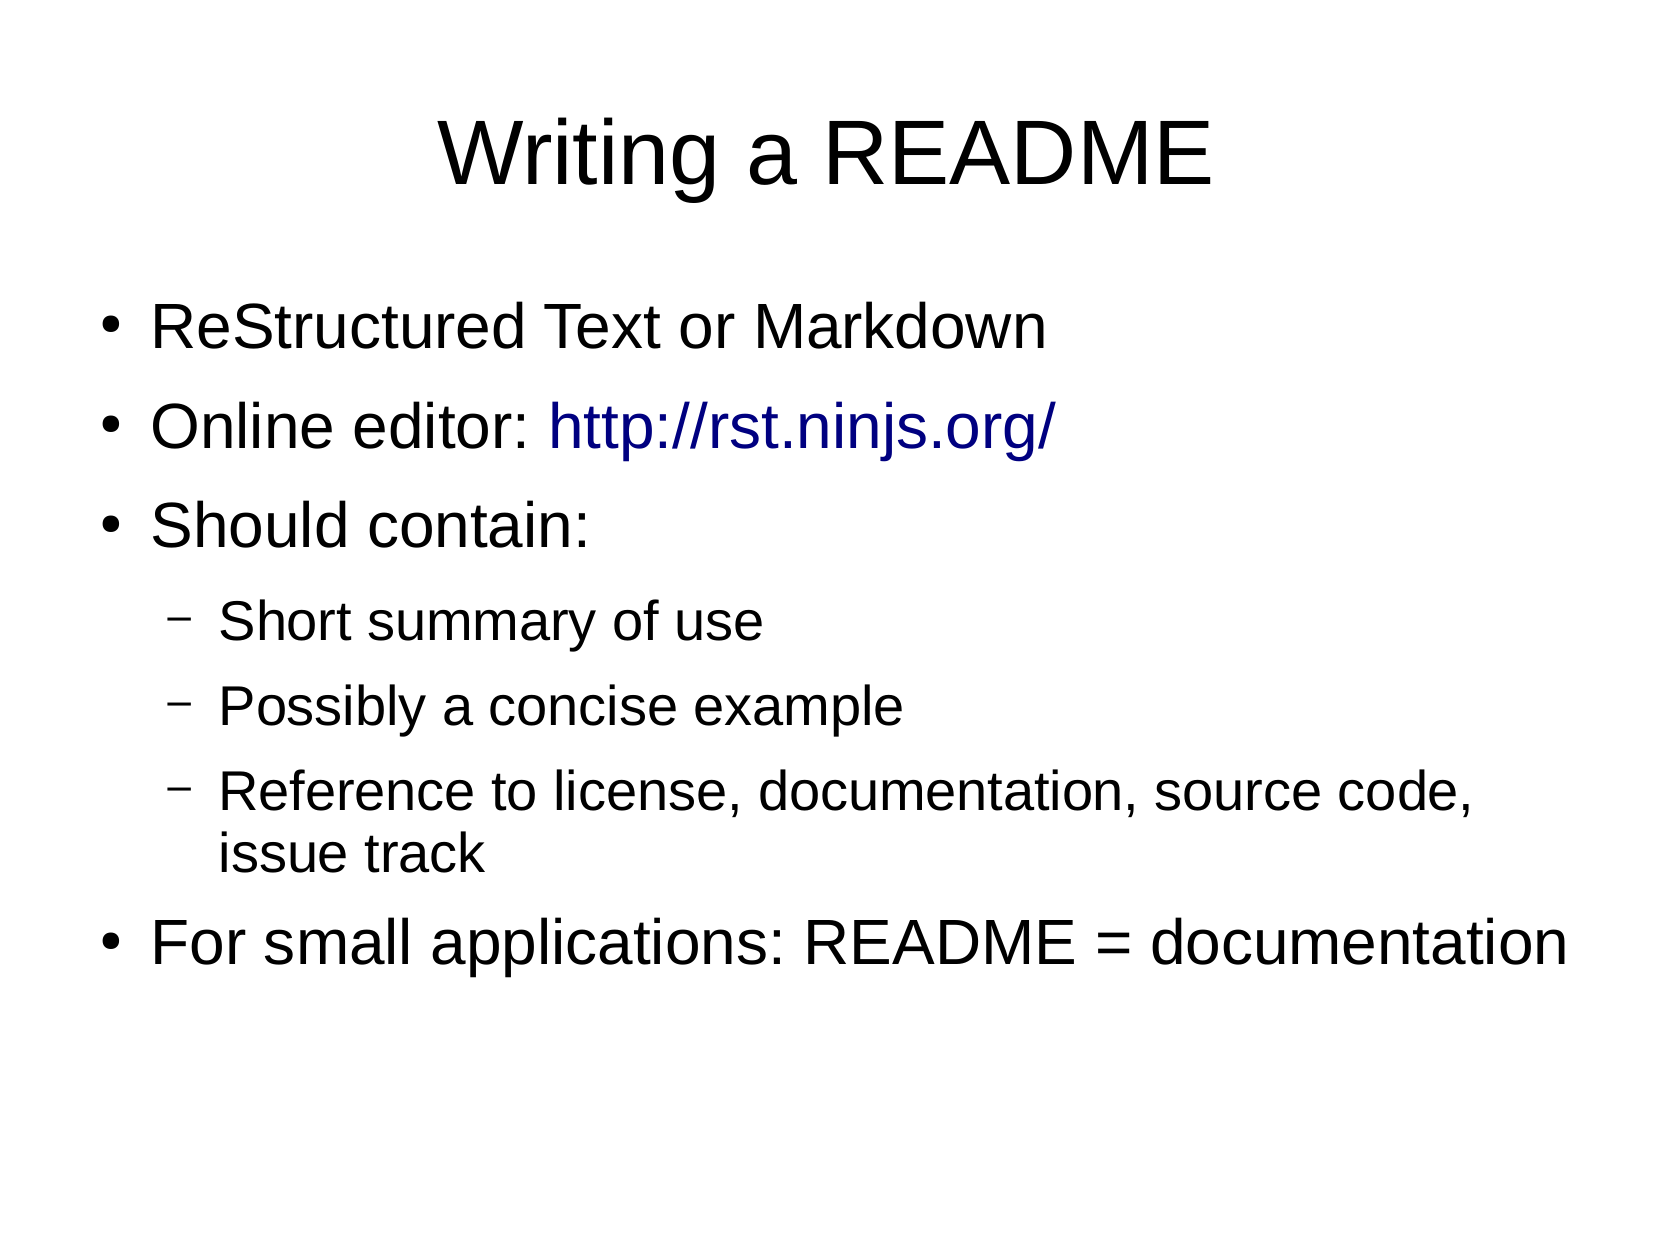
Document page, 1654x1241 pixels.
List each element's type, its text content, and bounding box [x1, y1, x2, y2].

list ReStructured Text or Markdown Online editor: http://rst.ninjs.org/ Should contain: Short summary of use Possibly a concise example Reference to license, documentation, source code, issue track For small applications: README = documentation [82, 290, 1571, 1010]
title Writing a README [82, 49, 1571, 257]
